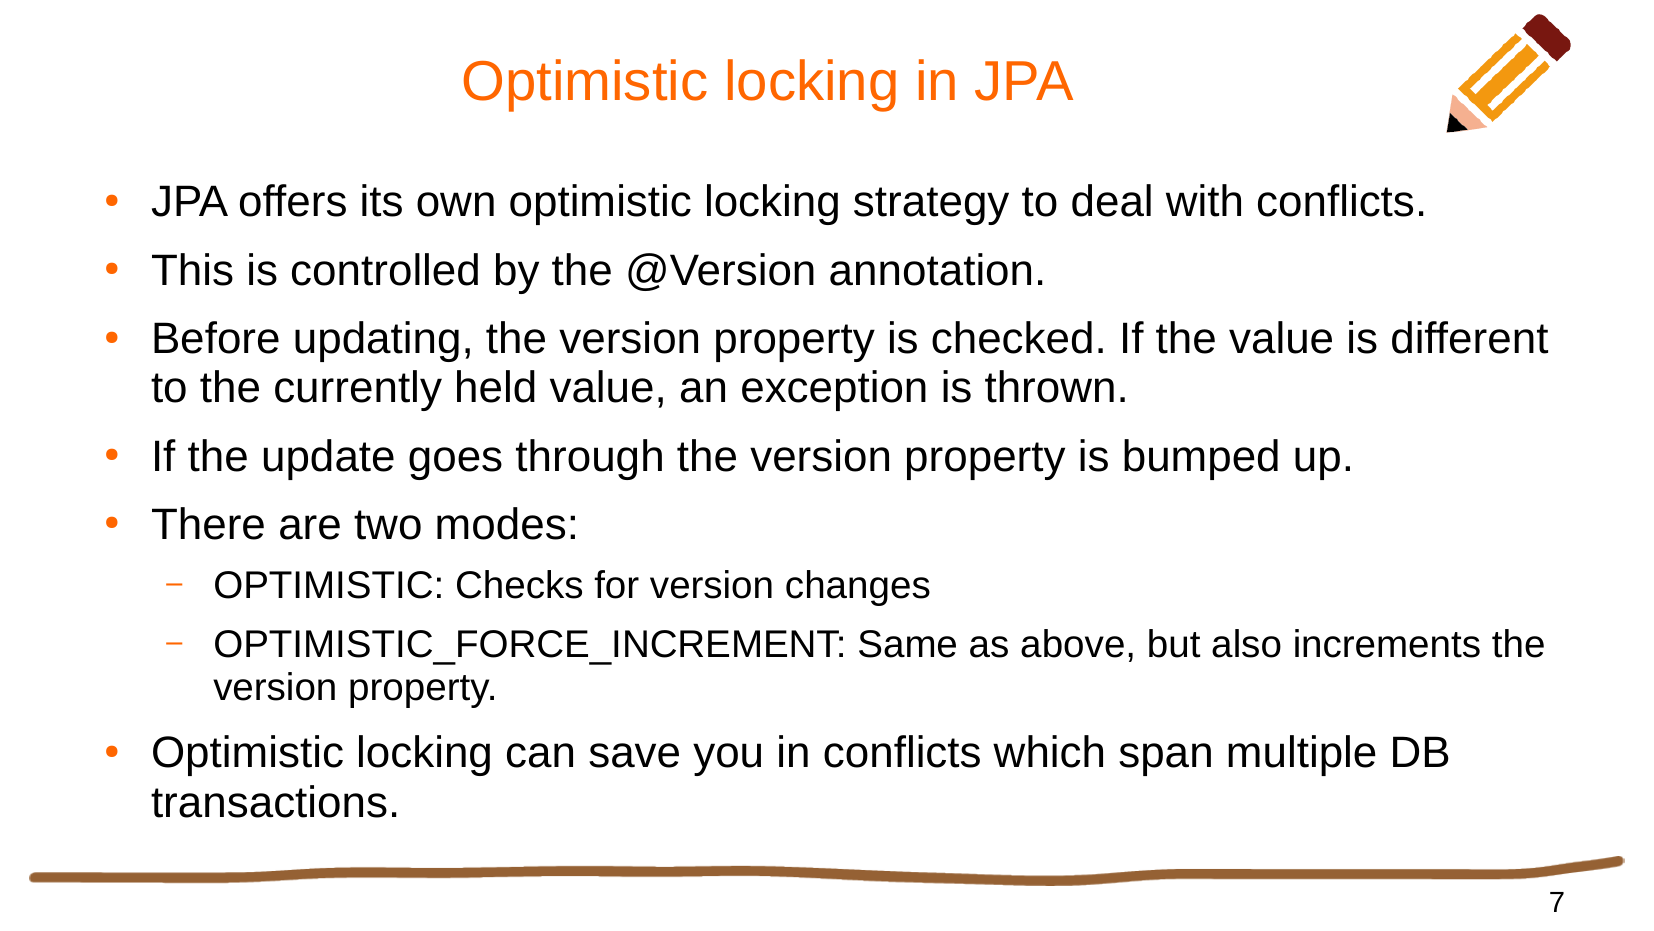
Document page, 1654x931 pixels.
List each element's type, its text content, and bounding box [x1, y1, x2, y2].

picture [29, 856, 1625, 886]
title Optimistic locking in JPA [88, 29, 1447, 133]
picture [1446, 14, 1571, 133]
list JPA offers its own optimistic locking strategy to deal with conflicts. This is controlled by the @Version annotation. Before updating, the version property is checked. If the value is different to the currently held value, an exception is thrown. If the update goes through the version property is bumped up. There are two modes: OPTIMISTIC: Checks for version changes OPTIMISTIC_FORCE_INCREMENT: Same as above, but also increments the version property. Optimistic locking can save you in conflicts which span multiple DB transactions. [88, 177, 1595, 827]
